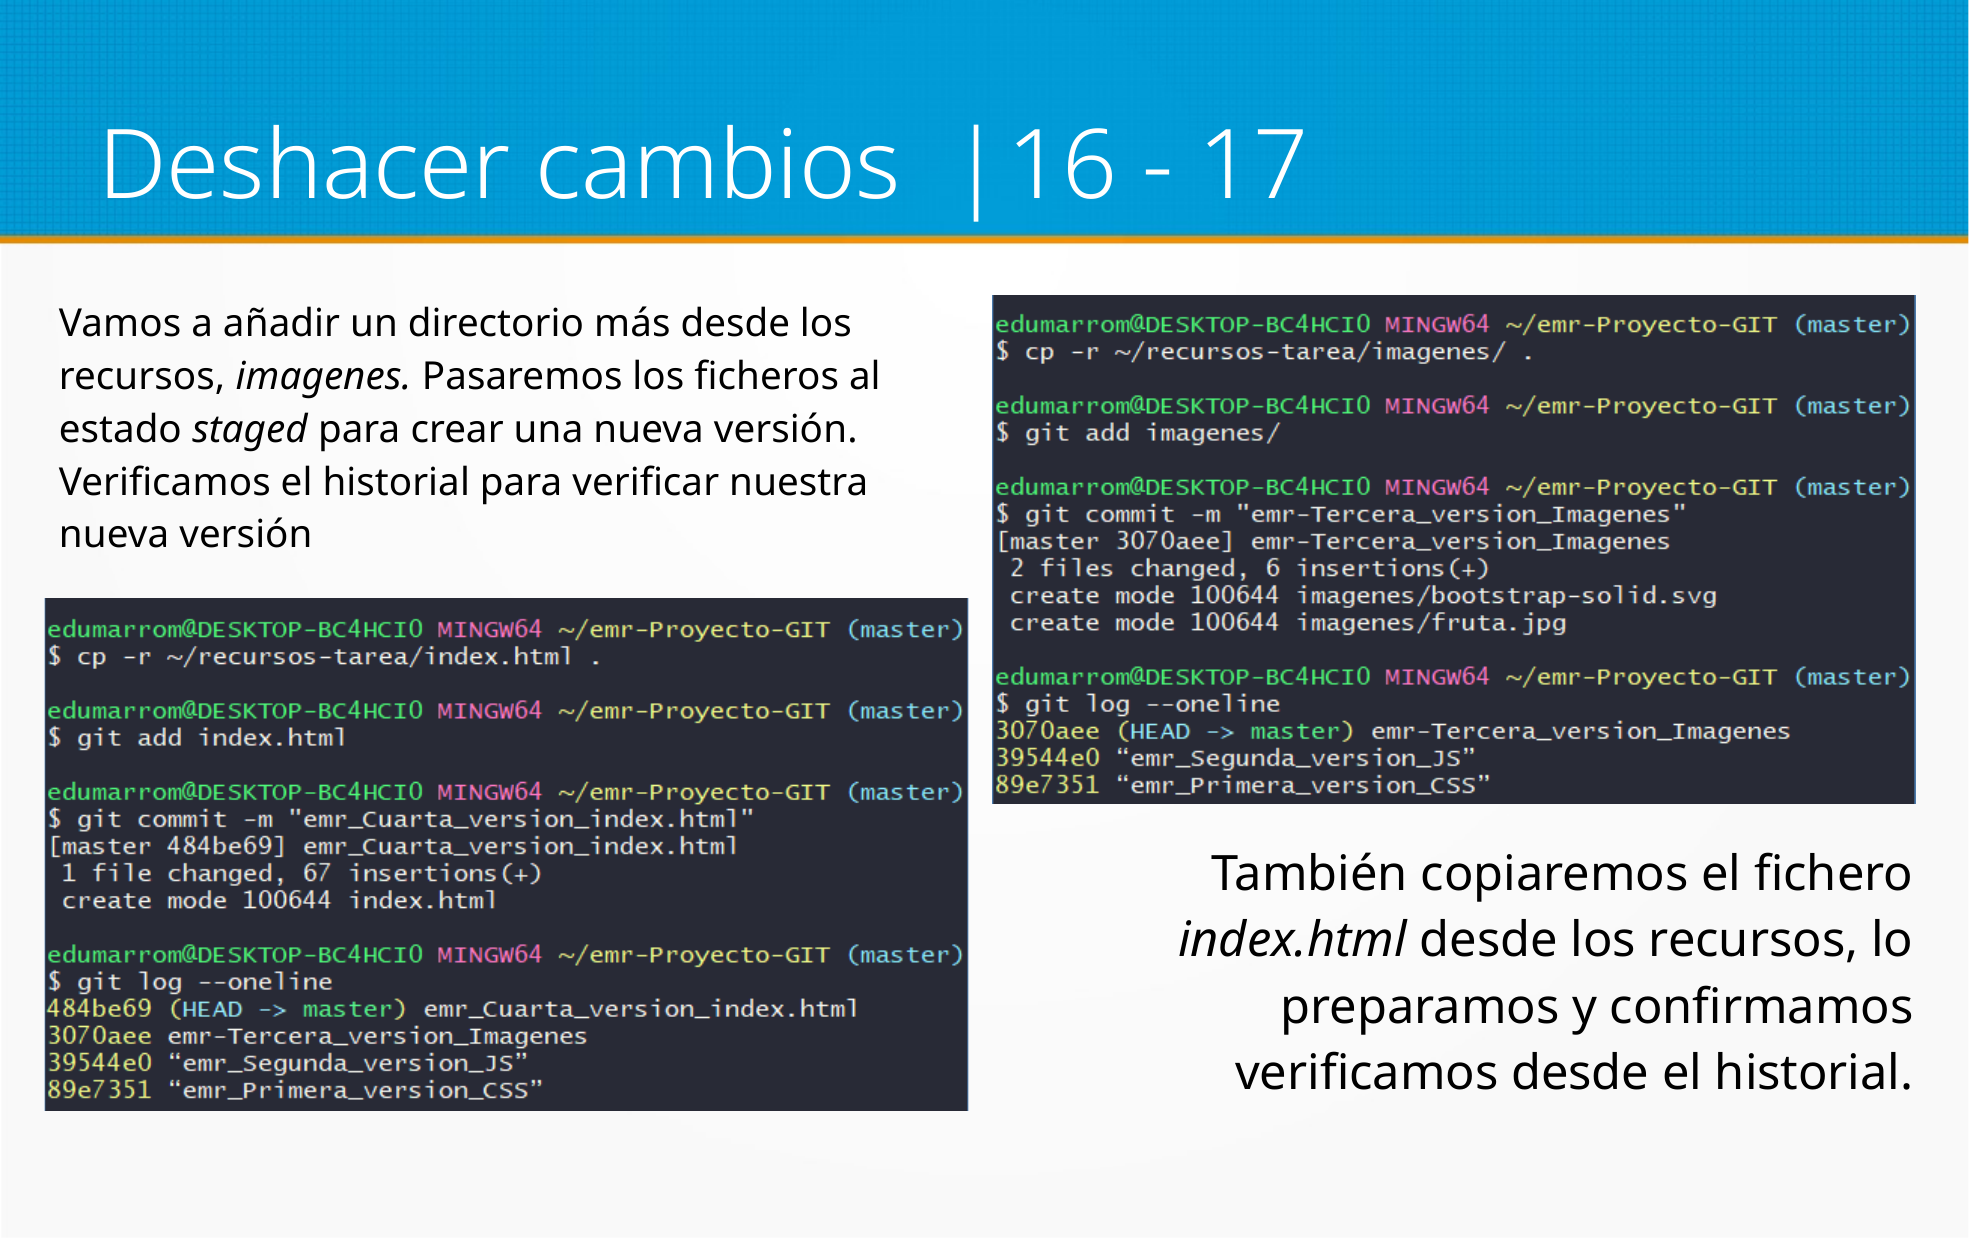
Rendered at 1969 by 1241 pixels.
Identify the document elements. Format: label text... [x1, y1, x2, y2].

title Deshacer cambios | 16 - 17 [98, 19, 1870, 227]
picture [0, 233, 1969, 1241]
list Vamos a añadir un directorio más desde los recursos, imagenes. Pasaremos los ficheros al estado staged para crear una nueva versión. Verificamos el historial para verificar nuestra nueva versión [59, 295, 922, 567]
list También copiaremos el fichero index.html desde los recursos, lo preparamos y confirmamos verificamos desde el historial. [1062, 838, 1914, 1111]
